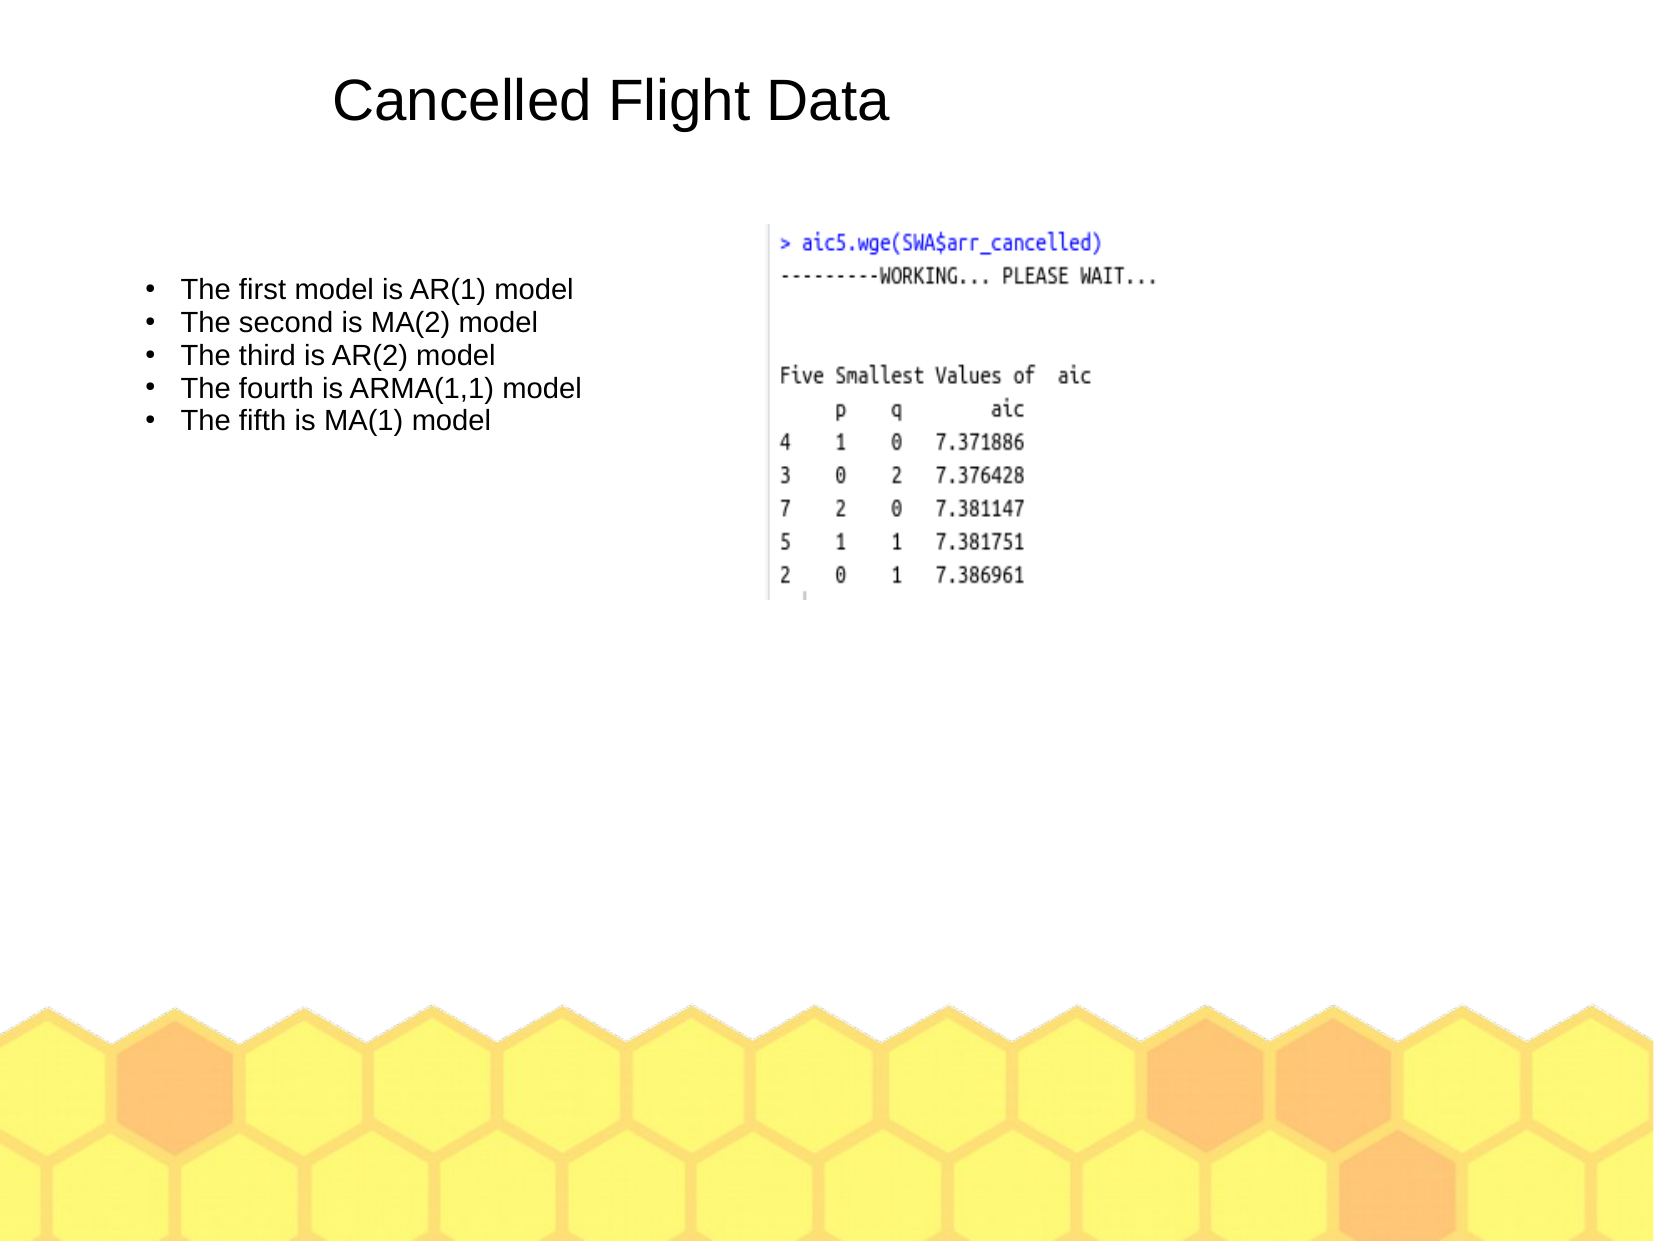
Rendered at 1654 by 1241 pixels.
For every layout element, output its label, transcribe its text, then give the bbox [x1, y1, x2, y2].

text_box Cancelled Flight Data [317, 60, 1188, 205]
picture [765, 224, 1261, 601]
text_box The first model is AR(1) model The second is MA(2) model The third is AR(2) model The fourth is ARMA(1,1) model The fifth is MA(1) model [130, 265, 686, 472]
picture [0, 1001, 1654, 1241]
